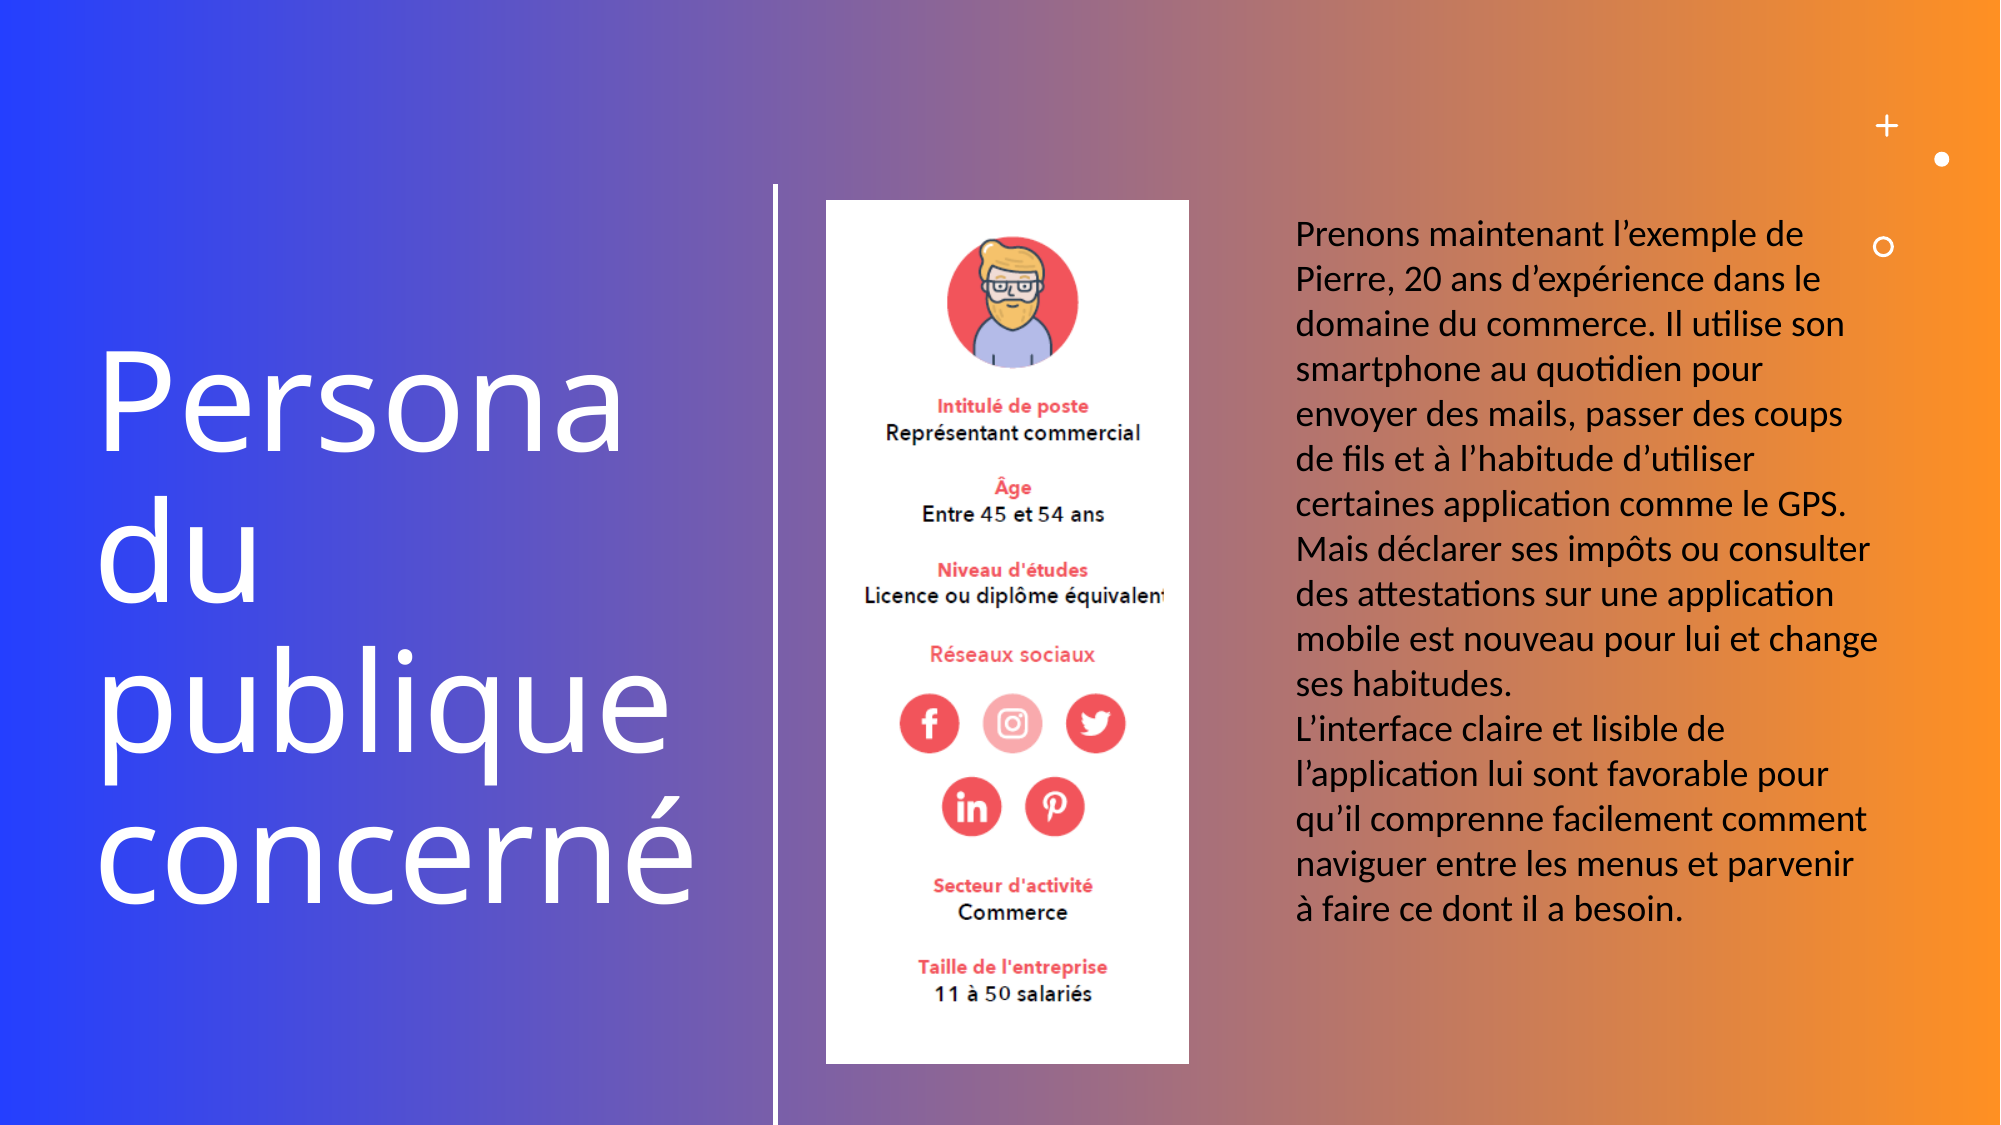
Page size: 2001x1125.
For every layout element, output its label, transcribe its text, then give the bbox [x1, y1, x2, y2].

text_box Prenons maintenant l’exemple de Pierre, 20 ans d’expérience dans le domaine du commerce. Il utilise son smartphone au quotidien pour envoyer des mails, passer des coups de fils et à l’habitude d’utiliser certaines application comme le GPS. Mais déclarer ses impôts ou consulter des attestations sur une application mobile est nouveau pour lui et change ses habitudes. L’interface claire et lisible de l’application lui sont favorable pour qu’il comprenne facilement comment naviguer entre les menus et parvenir à faire ce dont il a besoin. [1280, 200, 1894, 944]
text_box [0, 0, 2000, 1125]
title Persona du publique concerné [78, 174, 725, 1091]
picture [826, 200, 1189, 1064]
